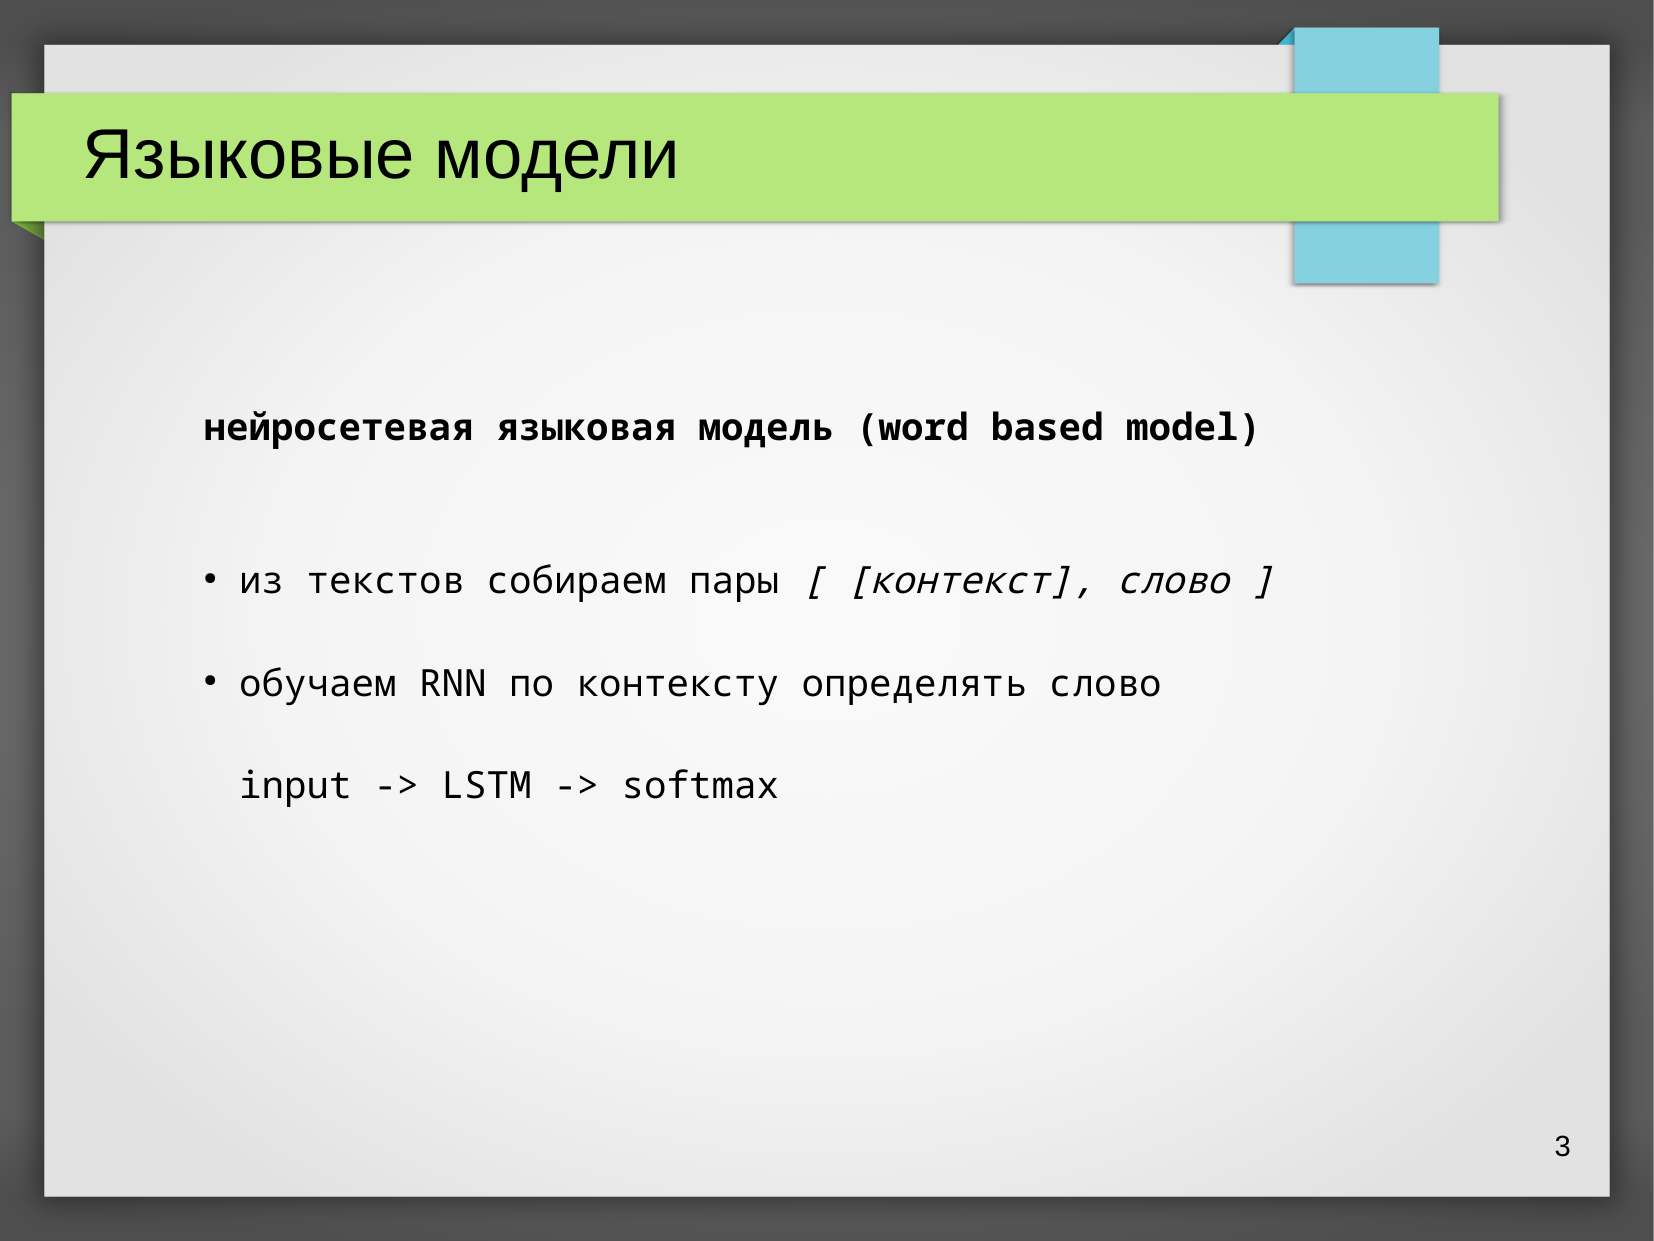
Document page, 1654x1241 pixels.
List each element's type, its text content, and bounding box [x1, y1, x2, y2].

title Языковые модели [82, 114, 1406, 194]
picture [0, 0, 1654, 1241]
text_box нейросетевая языковая модель (word based model) из текстов собираем пары [ [контекст], слово ] обучаем RNN по контексту определять слово input -> LSTM -> softmax [188, 342, 1335, 897]
